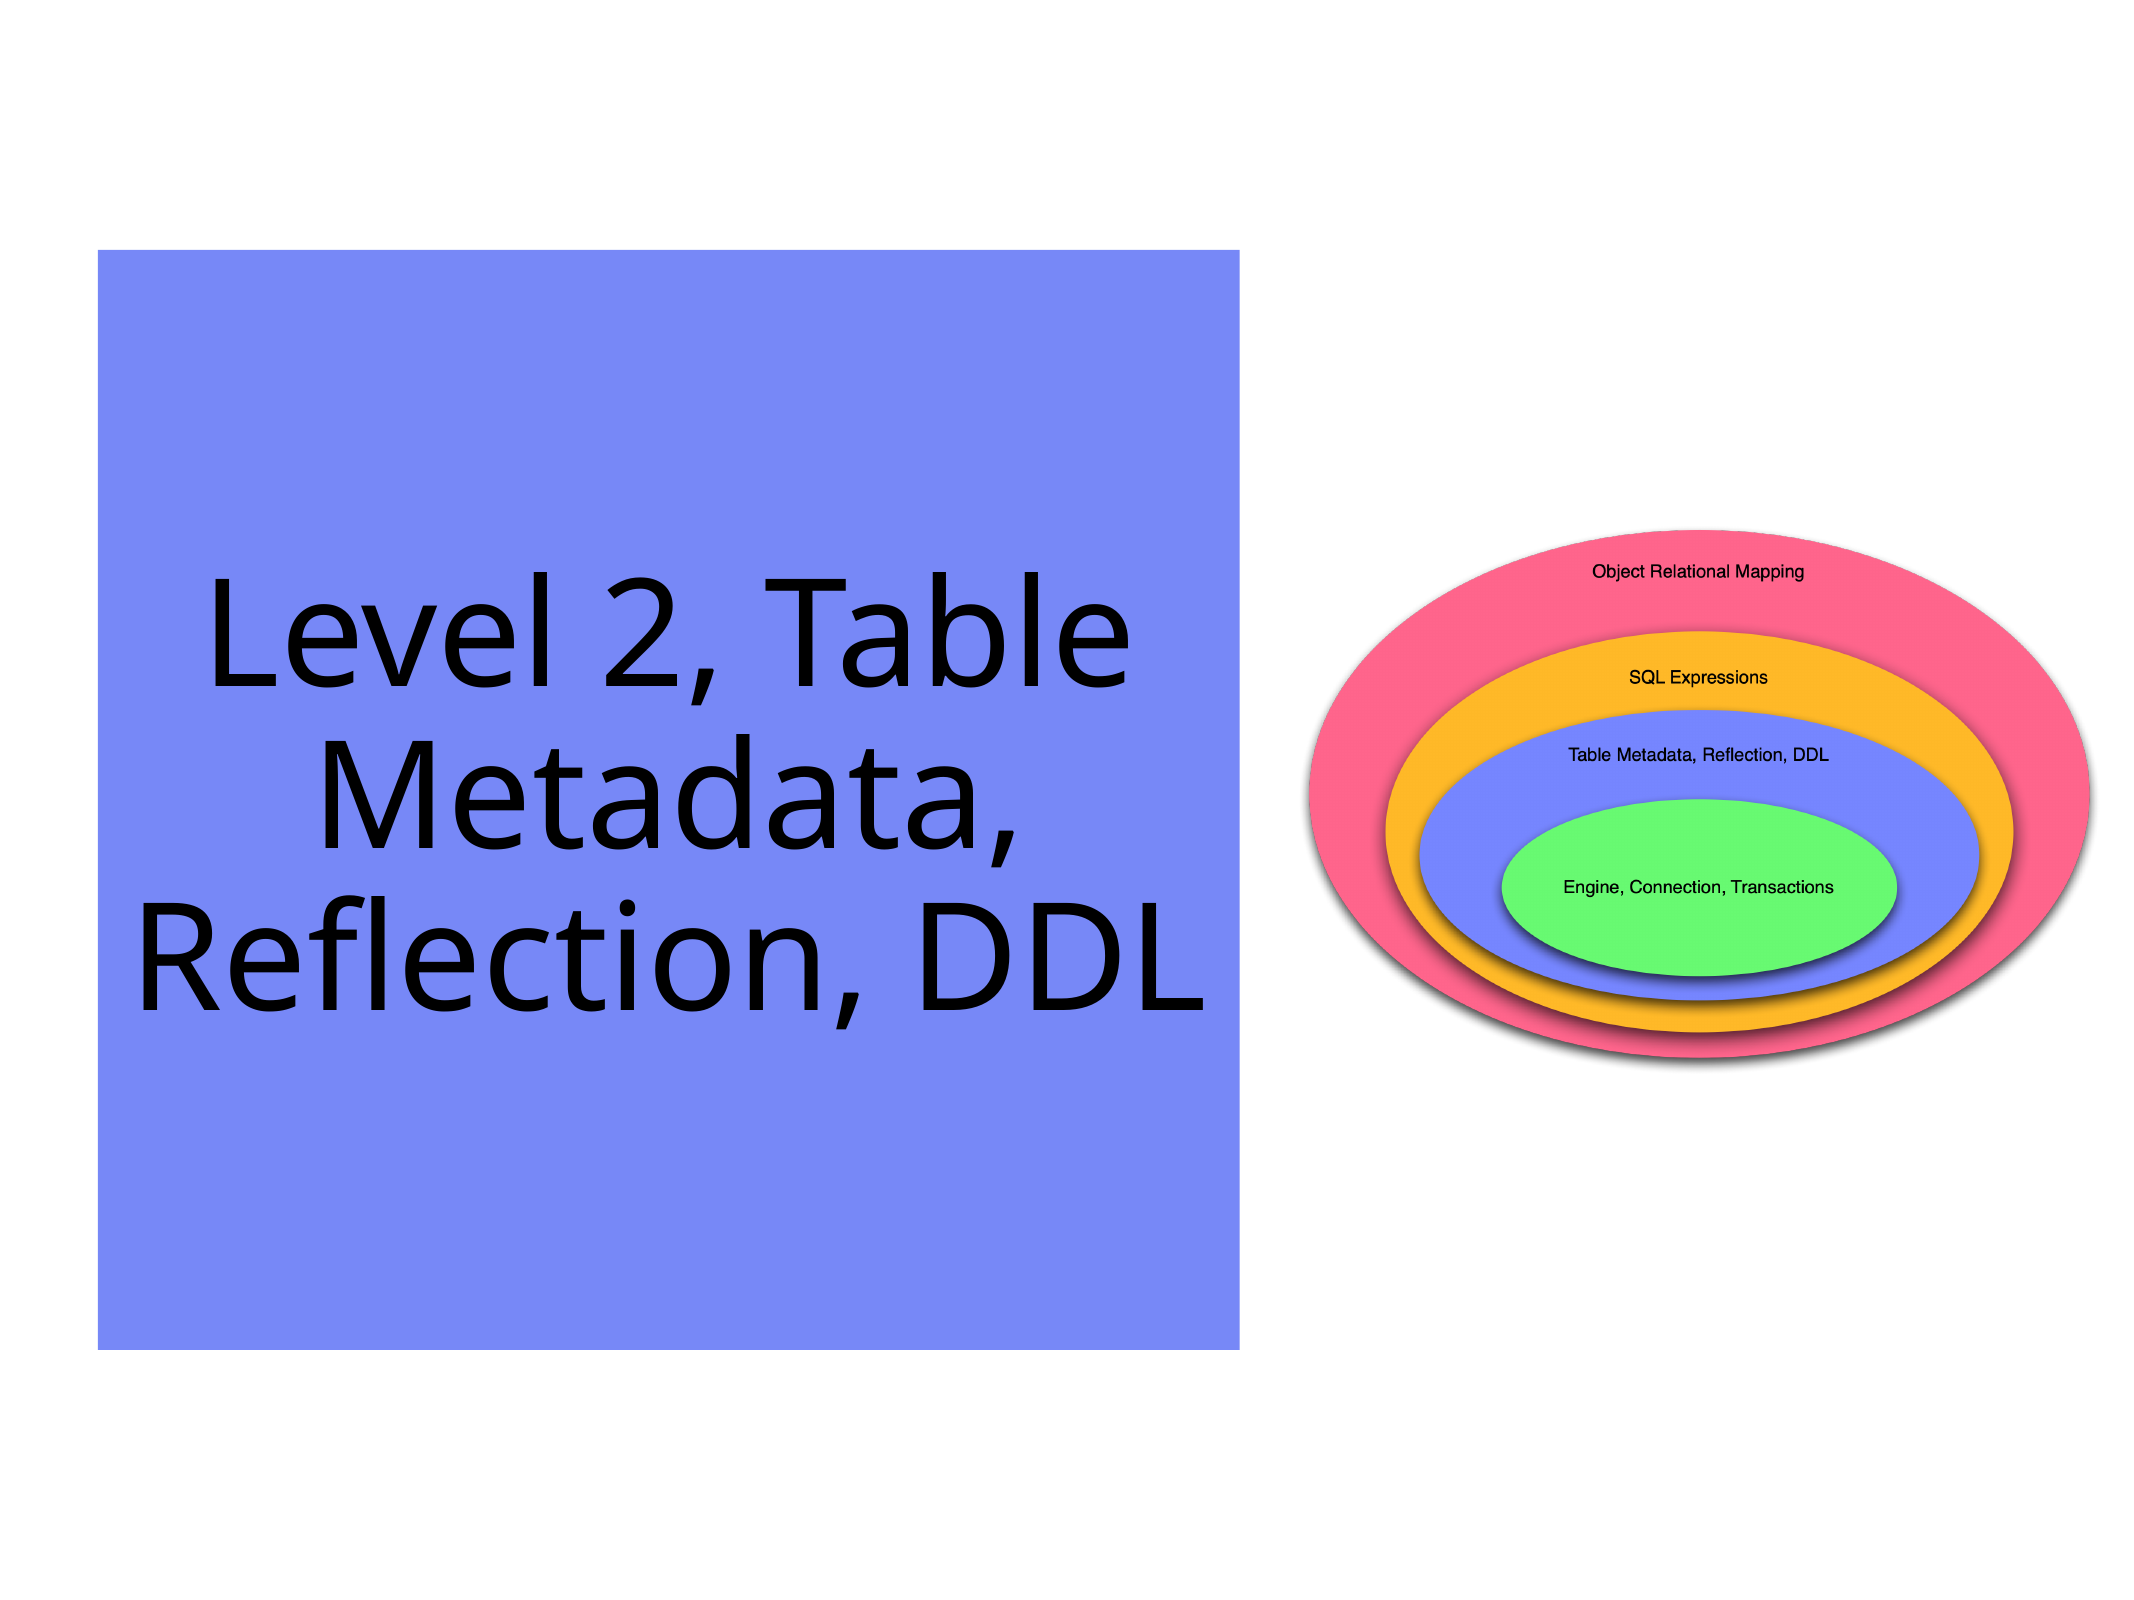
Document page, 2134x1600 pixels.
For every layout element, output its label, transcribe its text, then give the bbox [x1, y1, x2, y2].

picture [1294, 520, 2103, 1078]
title Level 2, Table Metadata, Reflection, DDL [97, 249, 1240, 1350]
